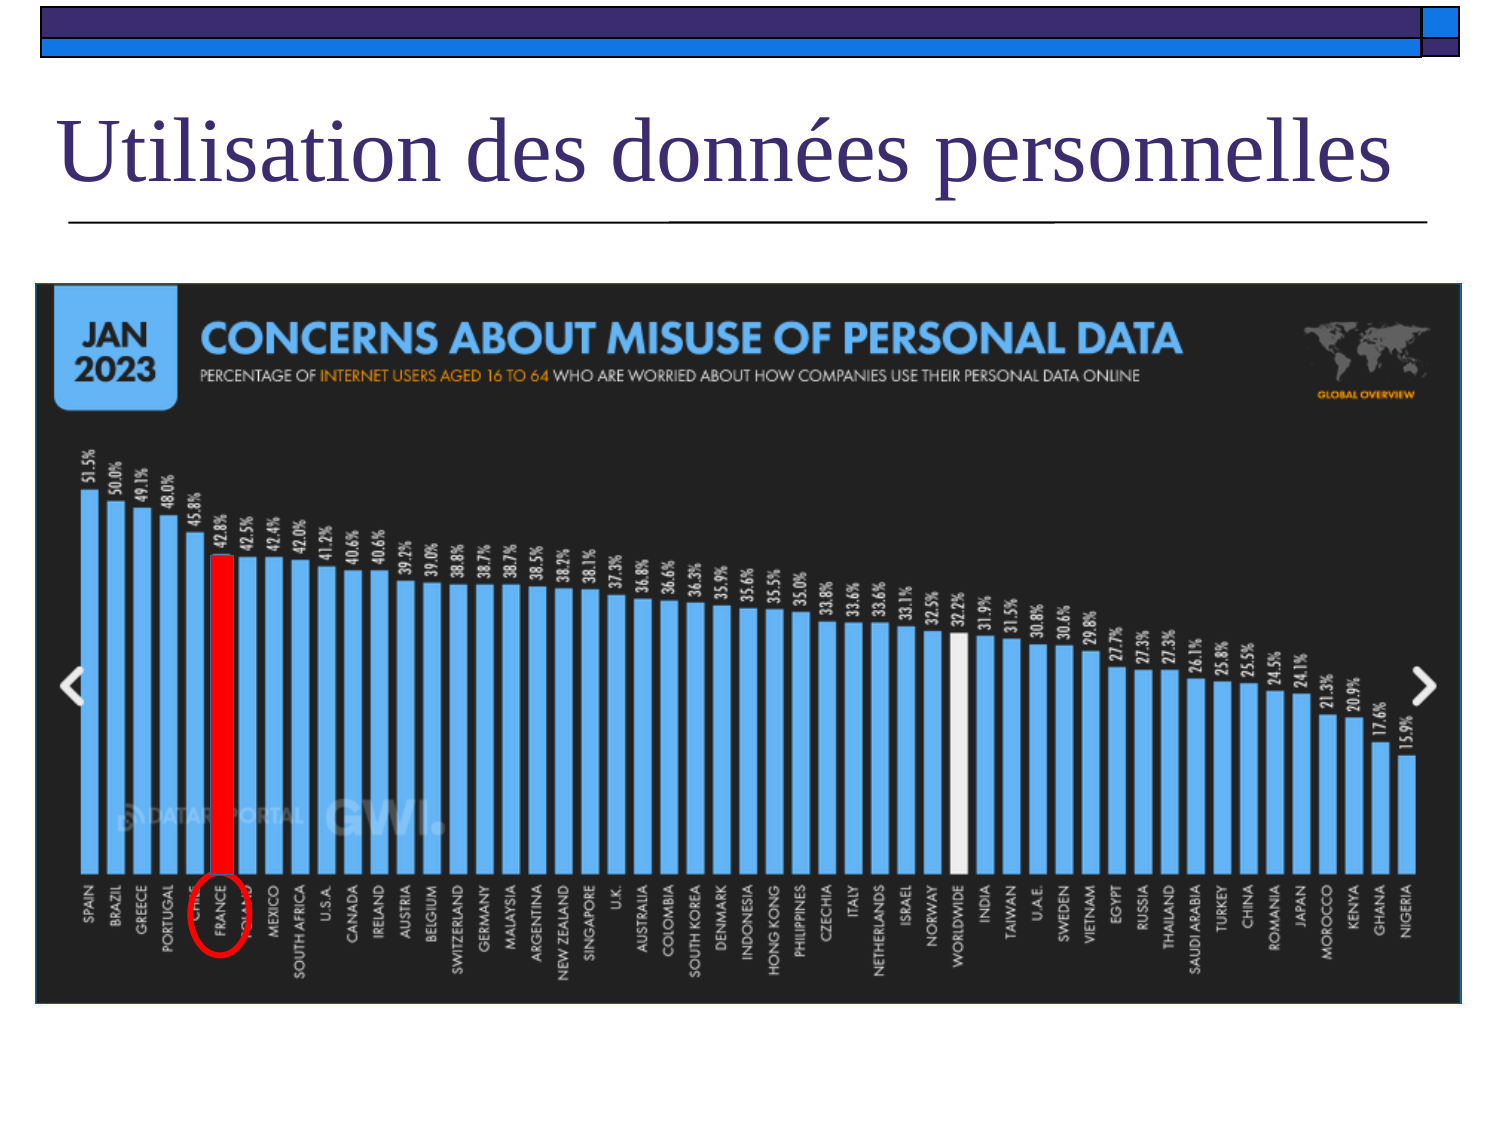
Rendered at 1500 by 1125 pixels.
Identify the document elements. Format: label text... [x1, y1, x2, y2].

picture [35, 283, 1462, 1004]
text_box [210, 555, 234, 875]
title Utilisation des données personnelles [41, 0, 1459, 208]
